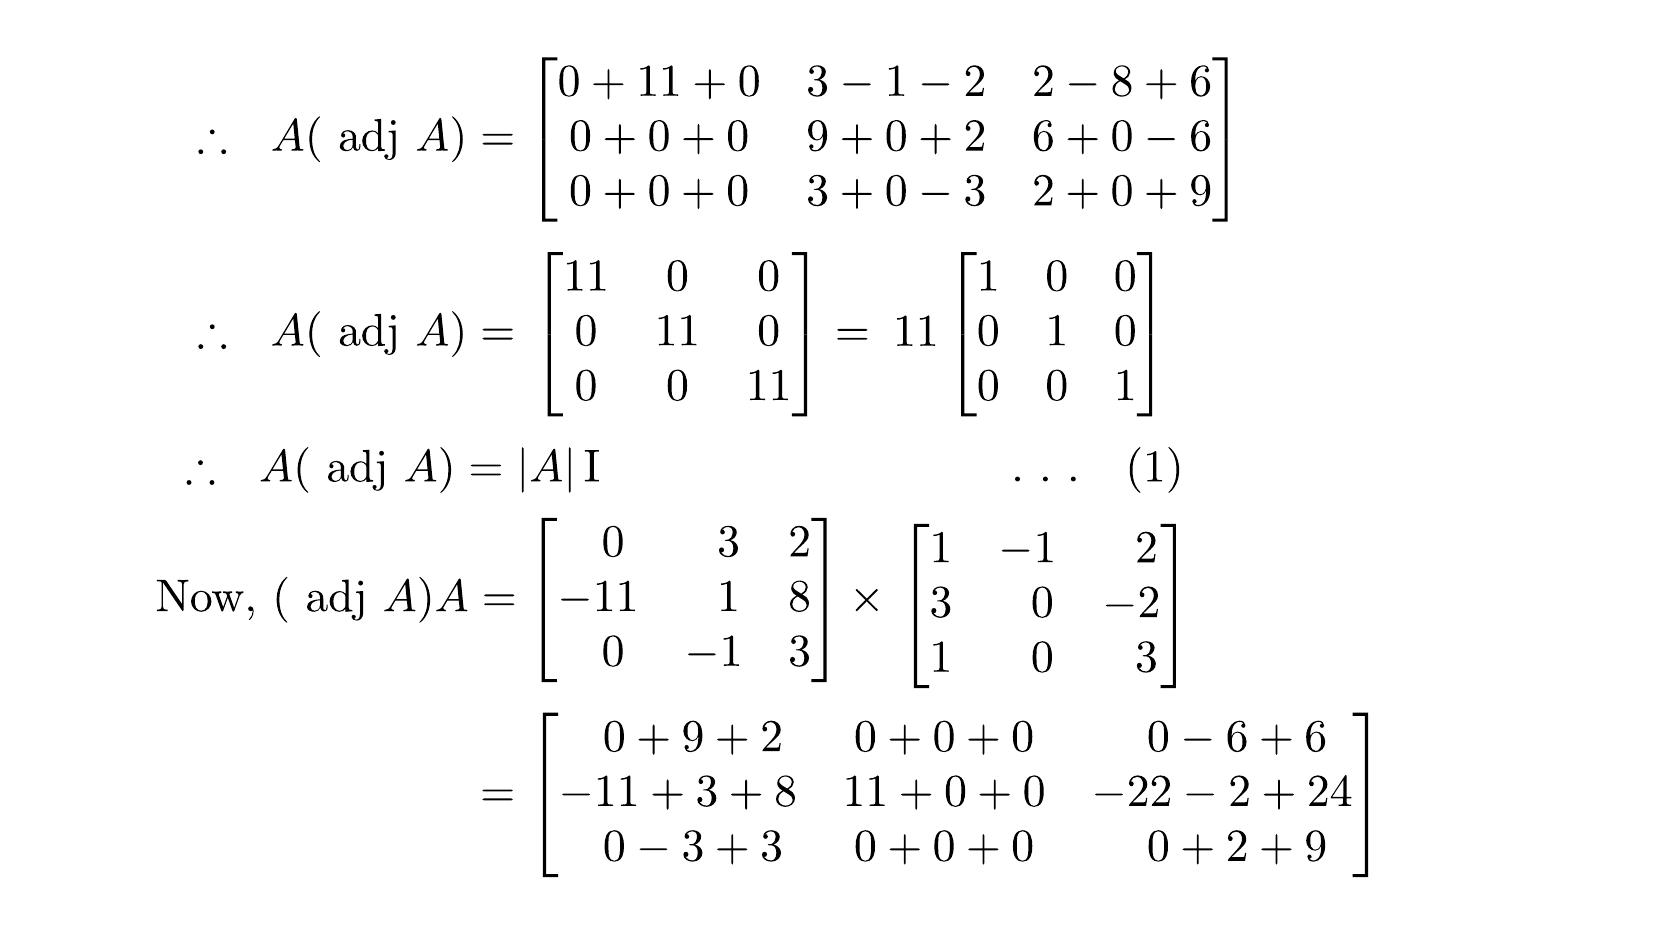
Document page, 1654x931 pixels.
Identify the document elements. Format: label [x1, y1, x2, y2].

text_box [901, 523, 1176, 689]
text_box [482, 712, 1369, 878]
text_box [1013, 447, 1180, 493]
subtitle [47, 35, 1607, 898]
text_box [186, 447, 599, 493]
text_box [529, 57, 1228, 222]
text_box [156, 576, 515, 623]
text_box [529, 517, 878, 683]
text_box [198, 311, 513, 357]
text_box [198, 116, 513, 163]
text_box [534, 252, 868, 417]
text_box [895, 252, 1153, 417]
